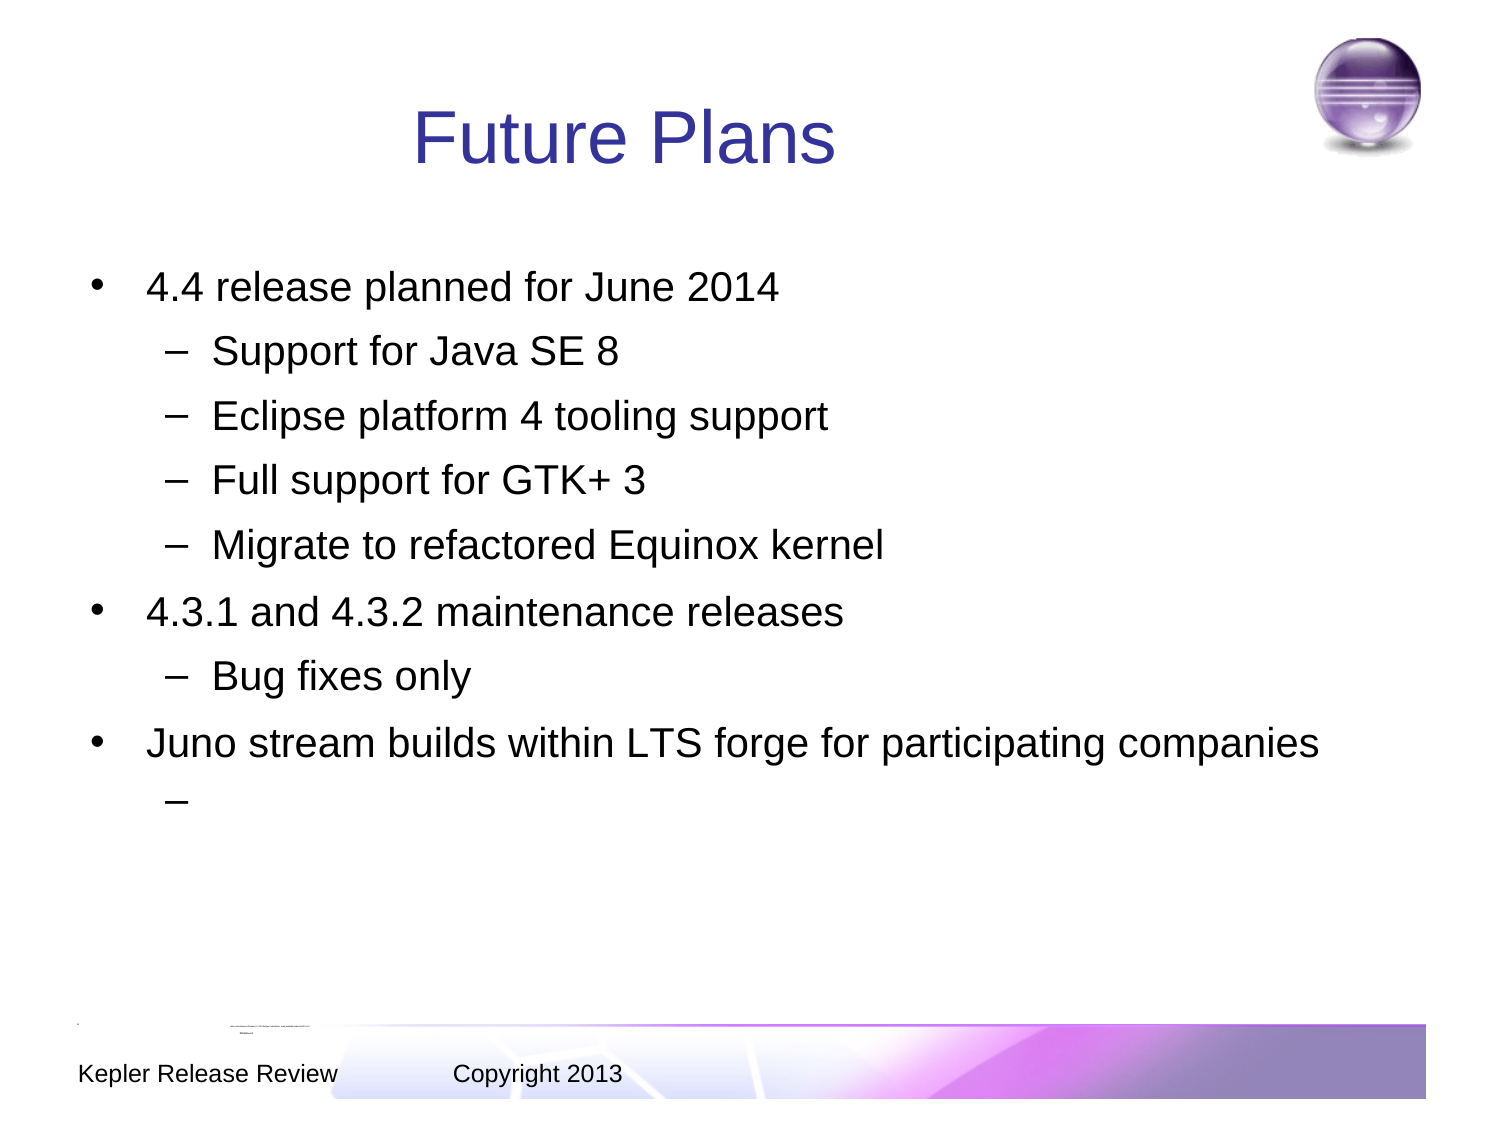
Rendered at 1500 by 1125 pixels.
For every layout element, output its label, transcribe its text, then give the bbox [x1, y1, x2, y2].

picture [225, 1024, 1426, 1099]
picture [1307, 37, 1426, 157]
list 4.4 release planned for June 2014 Support for Java SE 8 Eclipse platform 4 tooling support Full support for GTK+ 3 Migrate to refactored Equinox kernel 4.3.1 and 4.3.2 maintenance releases Bug fixes only Juno stream builds within LTS forge for participating companies [75, 262, 1426, 1006]
title Future Plans [74, 45, 1176, 233]
